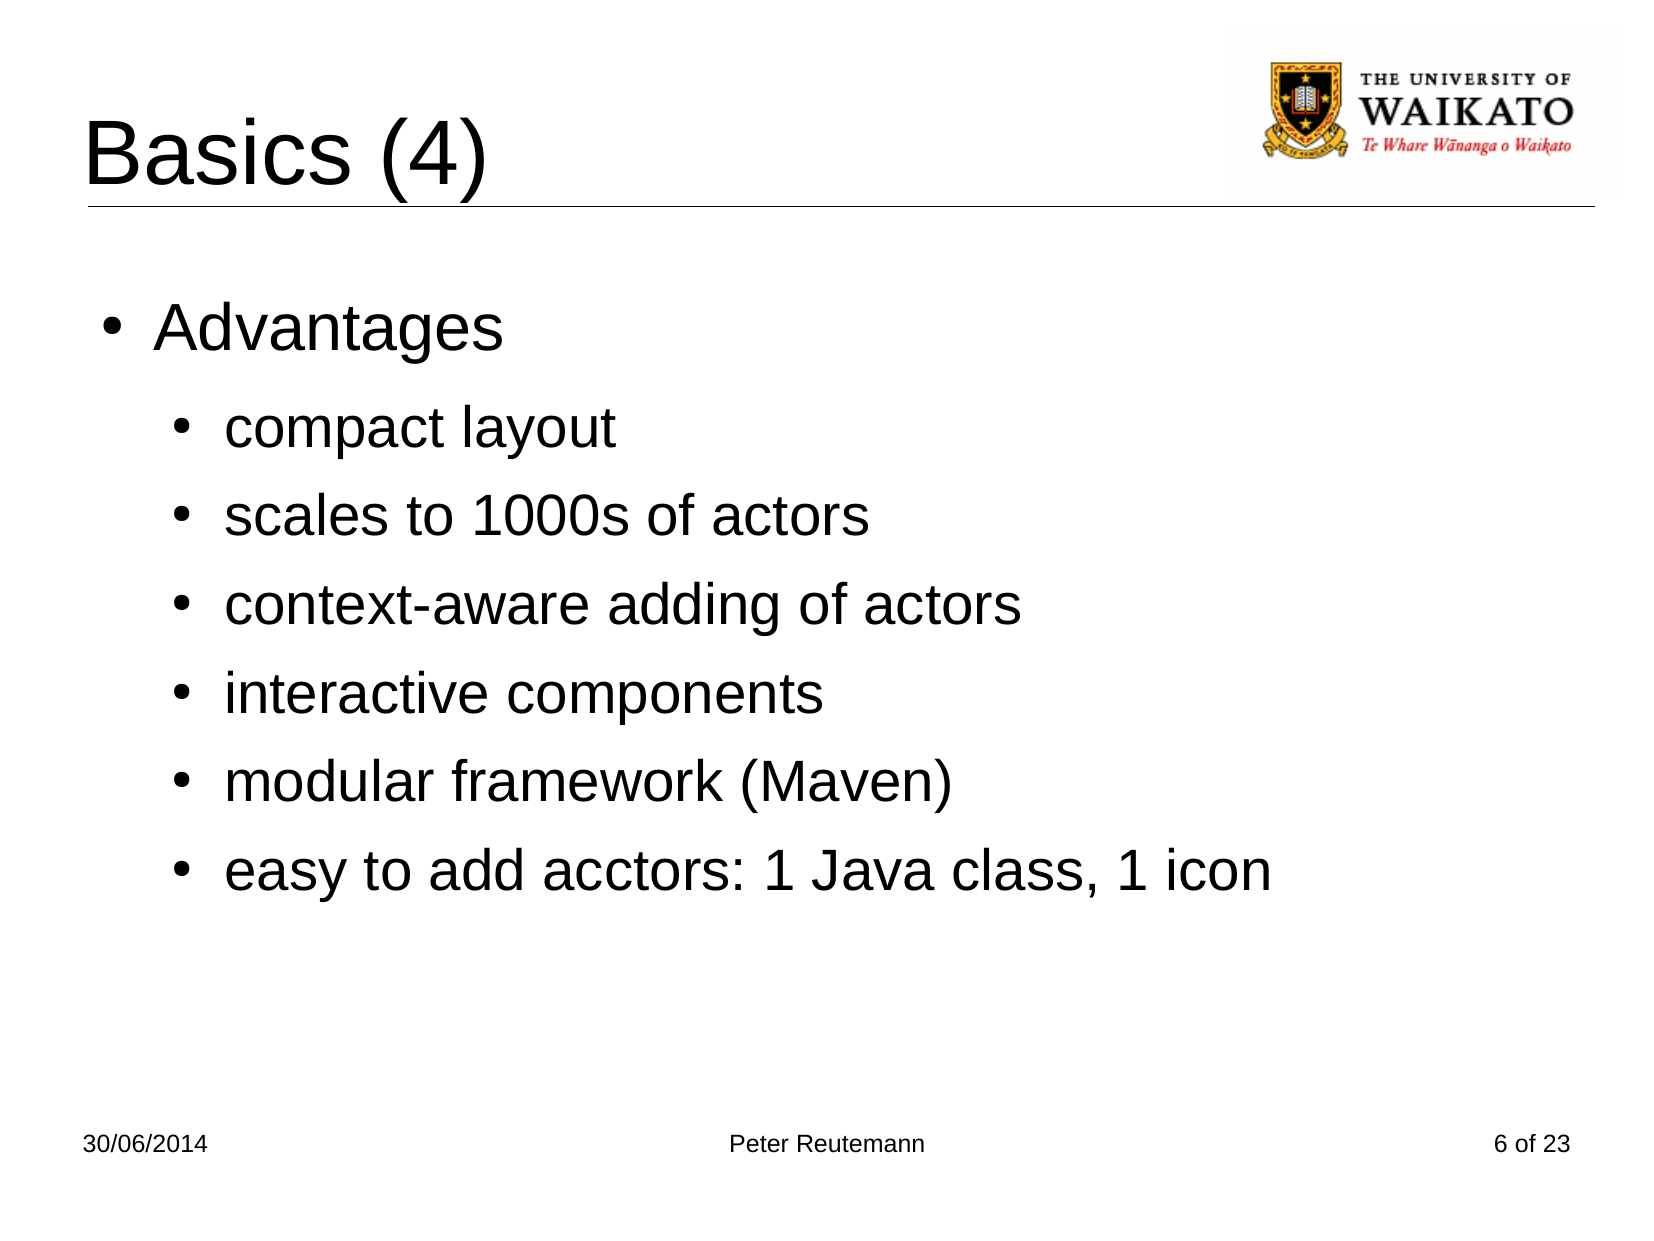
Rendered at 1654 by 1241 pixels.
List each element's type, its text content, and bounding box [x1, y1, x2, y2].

picture [1228, 24, 1619, 201]
list Advantages compact layout scales to 1000s of actors context-aware adding of actors interactive components modular framework (Maven) easy to add acctors: 1 Java class, 1 icon [82, 290, 1571, 1010]
title Basics (4) [82, 49, 1571, 257]
